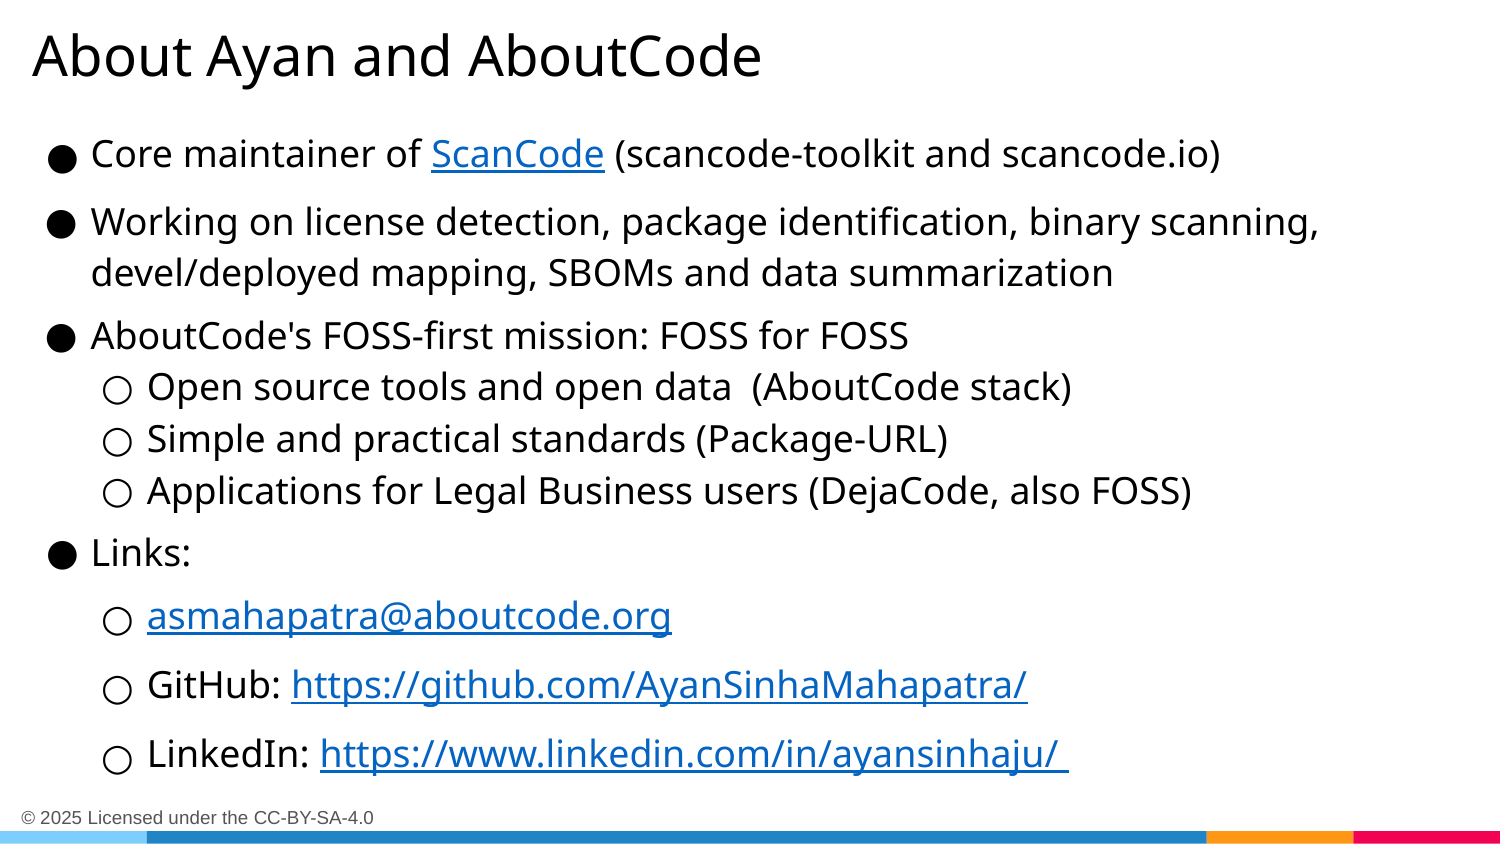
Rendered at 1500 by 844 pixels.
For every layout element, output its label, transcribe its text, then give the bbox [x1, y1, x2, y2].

title About Ayan and AboutCode [21, 15, 1354, 100]
list Core maintainer of ScanCode (scancode-toolkit and scancode.io) Working on license detection, package identification, binary scanning, devel/deployed mapping, SBOMs and data summarization AboutCode's FOSS-first mission: FOSS for FOSS Open source tools and open data (AboutCode stack) Simple and practical standards (Package-URL) Applications for Legal Business users (DejaCode, also FOSS) Links: asmahapatra@aboutcode.org GitHub: https://github.com/AyanSinhaMahapatra/ LinkedIn: https://www.linkedin.com/in/ayansinhaju/ [23, 110, 1487, 803]
